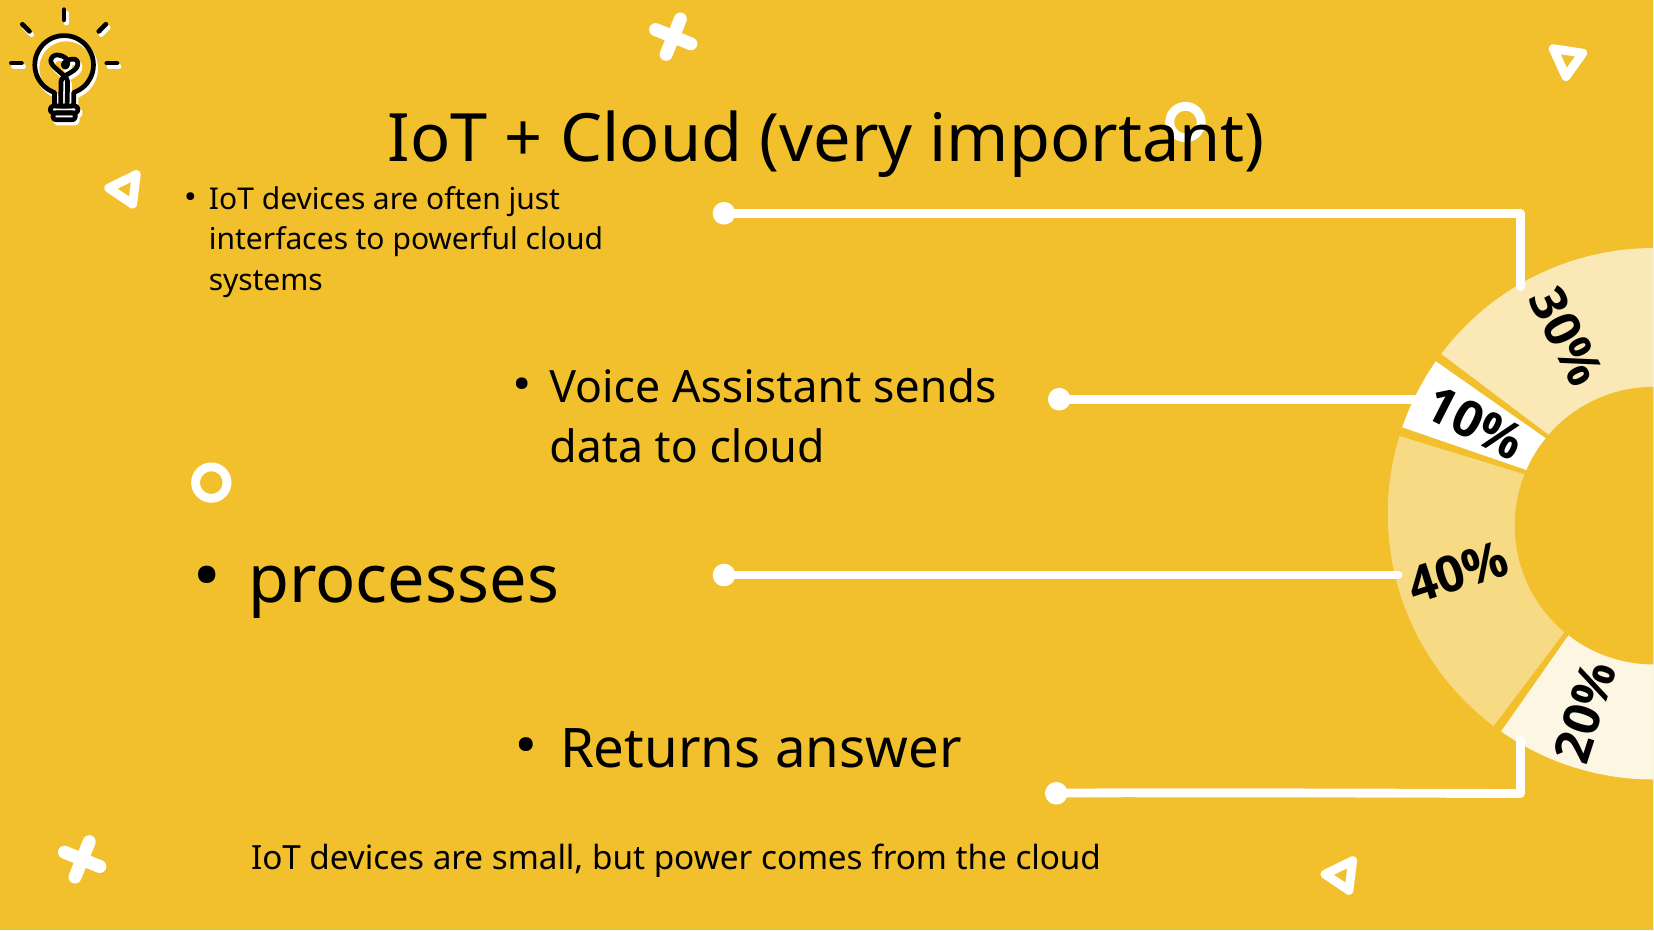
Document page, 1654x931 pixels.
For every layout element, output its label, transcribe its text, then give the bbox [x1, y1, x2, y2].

text_box [1441, 300, 1556, 423]
text_box 40% [1376, 515, 1543, 640]
text_box 20% [1528, 630, 1653, 798]
text_box [1387, 248, 1654, 780]
list IoT devices are often just interfaces to powerful cloud systems [177, 177, 691, 302]
list Returns answer [501, 708, 1016, 826]
text_box 30% [1491, 254, 1632, 424]
list processes [177, 531, 691, 656]
list Voice Assistant sends data to cloud [501, 354, 1016, 479]
title IoT + Cloud (very important) [82, 90, 1571, 182]
text_box IoT devices are small, but power comes from the cloud [236, 826, 1270, 916]
text_box 10% [1388, 357, 1558, 499]
